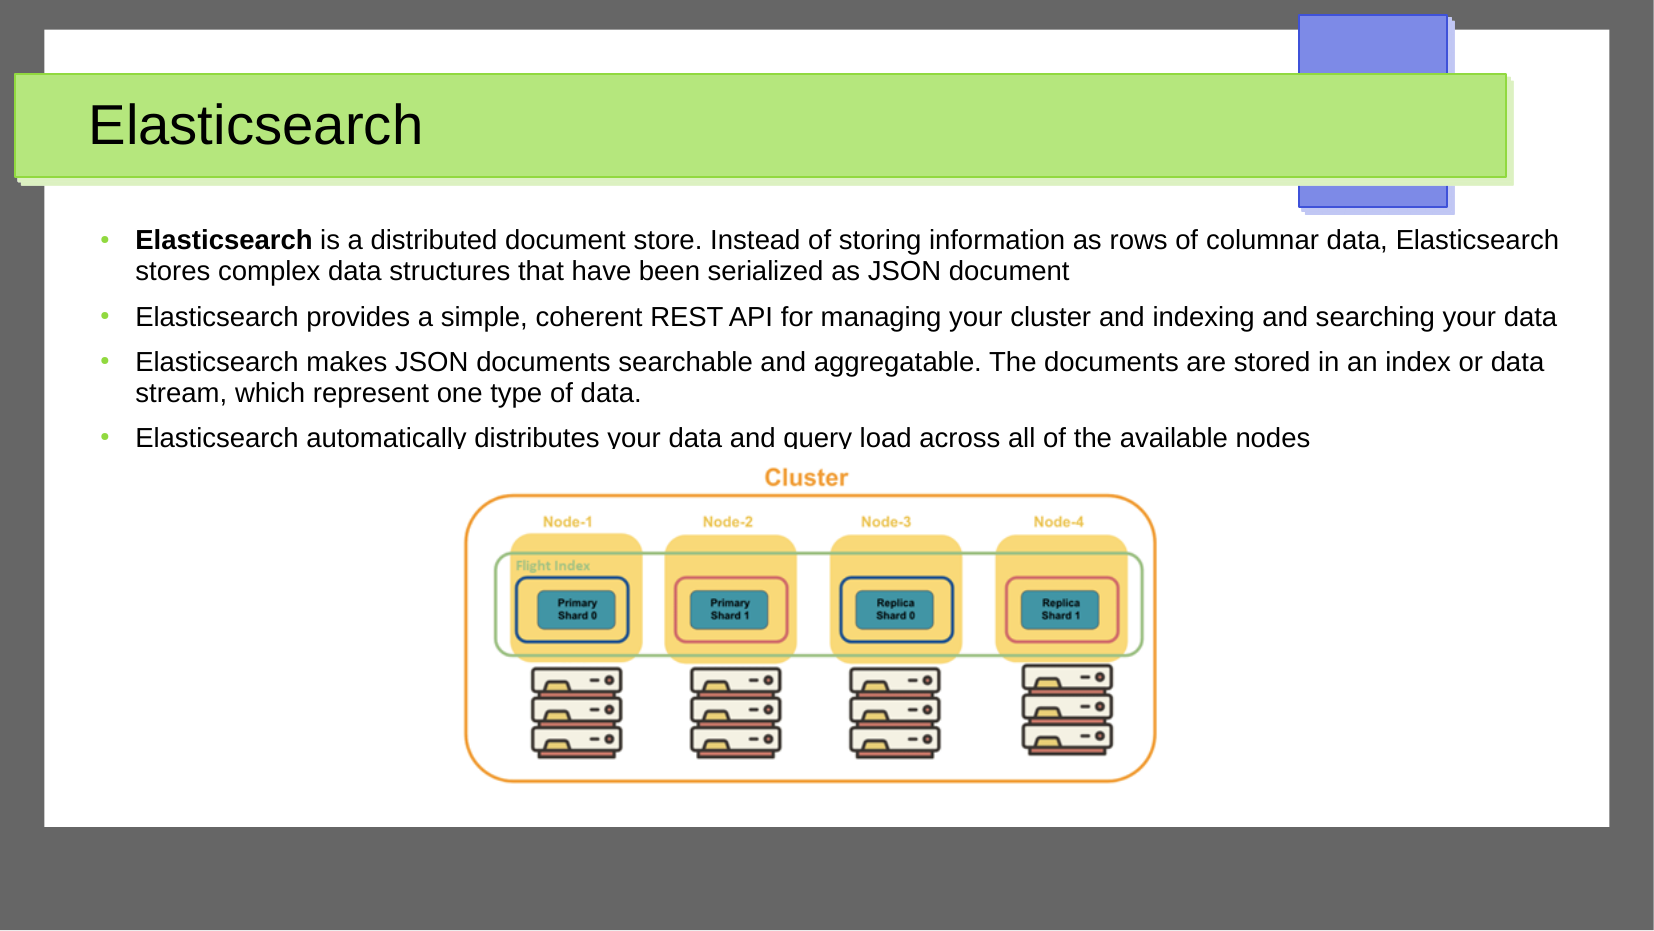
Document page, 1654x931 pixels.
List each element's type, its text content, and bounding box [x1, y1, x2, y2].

list Elasticsearch is a distributed document store. Instead of storing information as rows of columnar data, Elasticsearch stores complex data structures that have been serialized as JSON document Elasticsearch provides a simple, coherent REST API for managing your cluster and indexing and searching your data Elasticsearch makes JSON documents searchable and aggregatable. The documents are stored in an index or data stream, which represent one type of data. Elasticsearch automatically distributes your data and query load across all of the available nodes [88, 225, 1565, 488]
picture [450, 449, 1201, 798]
title Elasticsearch [88, 62, 1506, 189]
